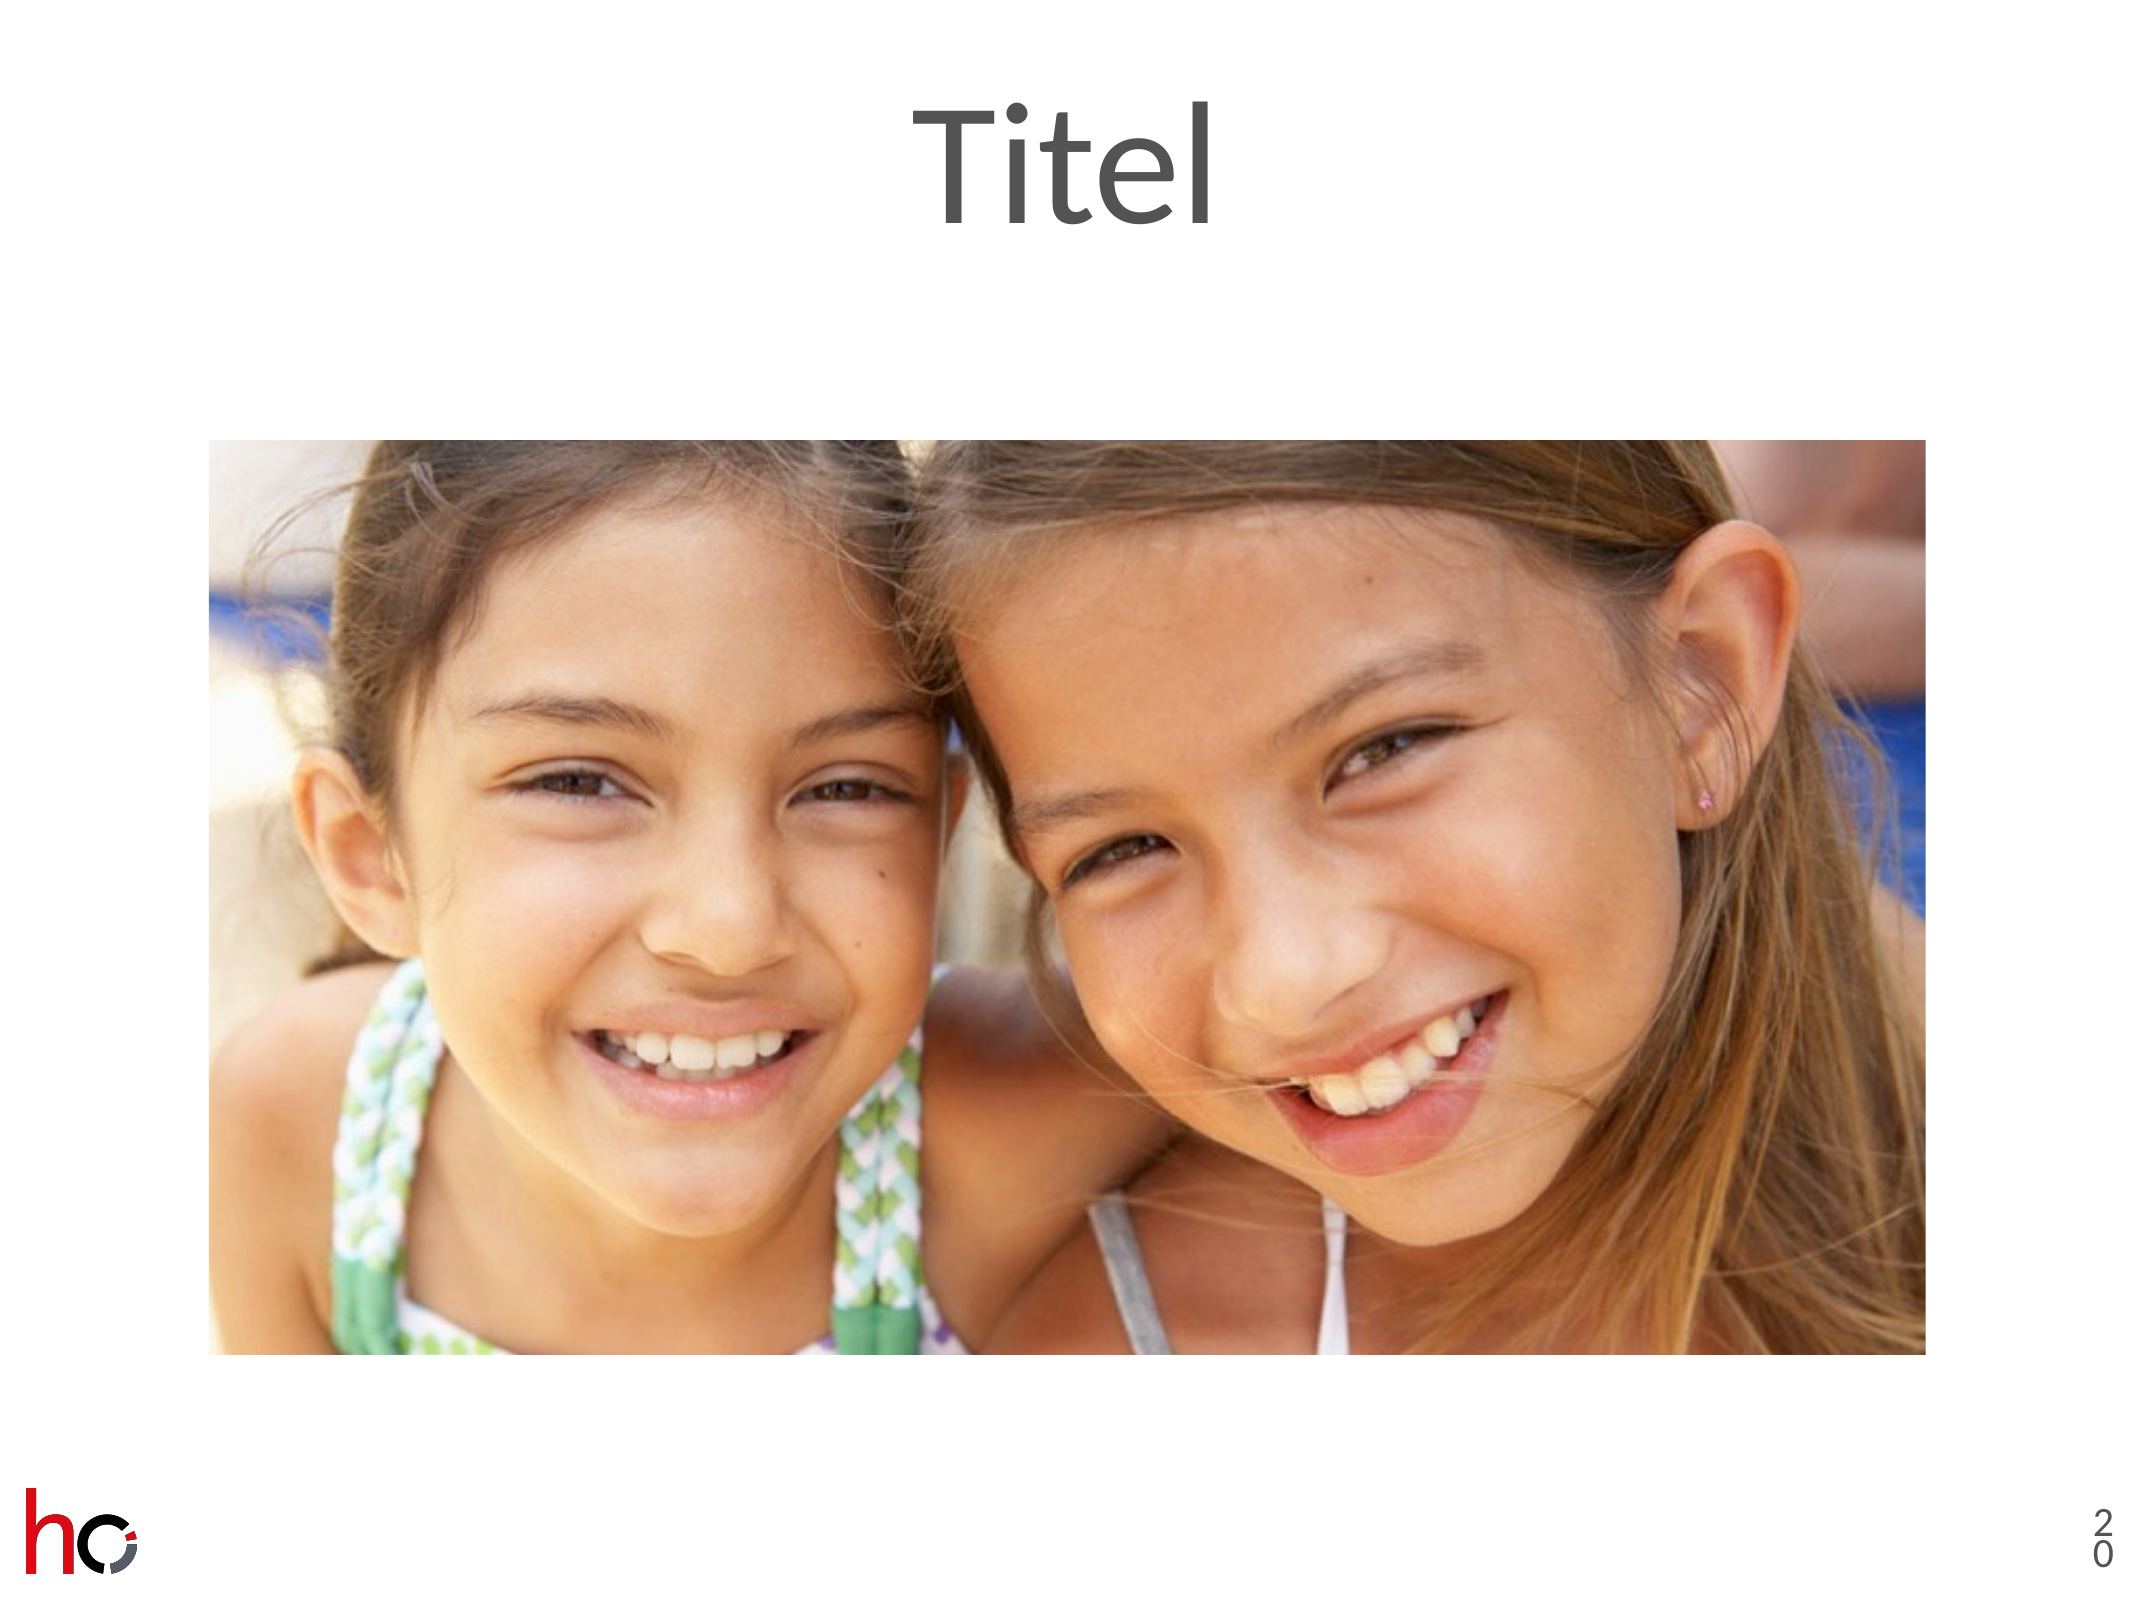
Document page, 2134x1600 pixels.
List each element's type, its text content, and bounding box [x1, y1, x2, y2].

title Titel [208, 41, 1925, 442]
picture [208, 440, 1926, 1355]
text_box [2078, 1497, 2116, 1569]
